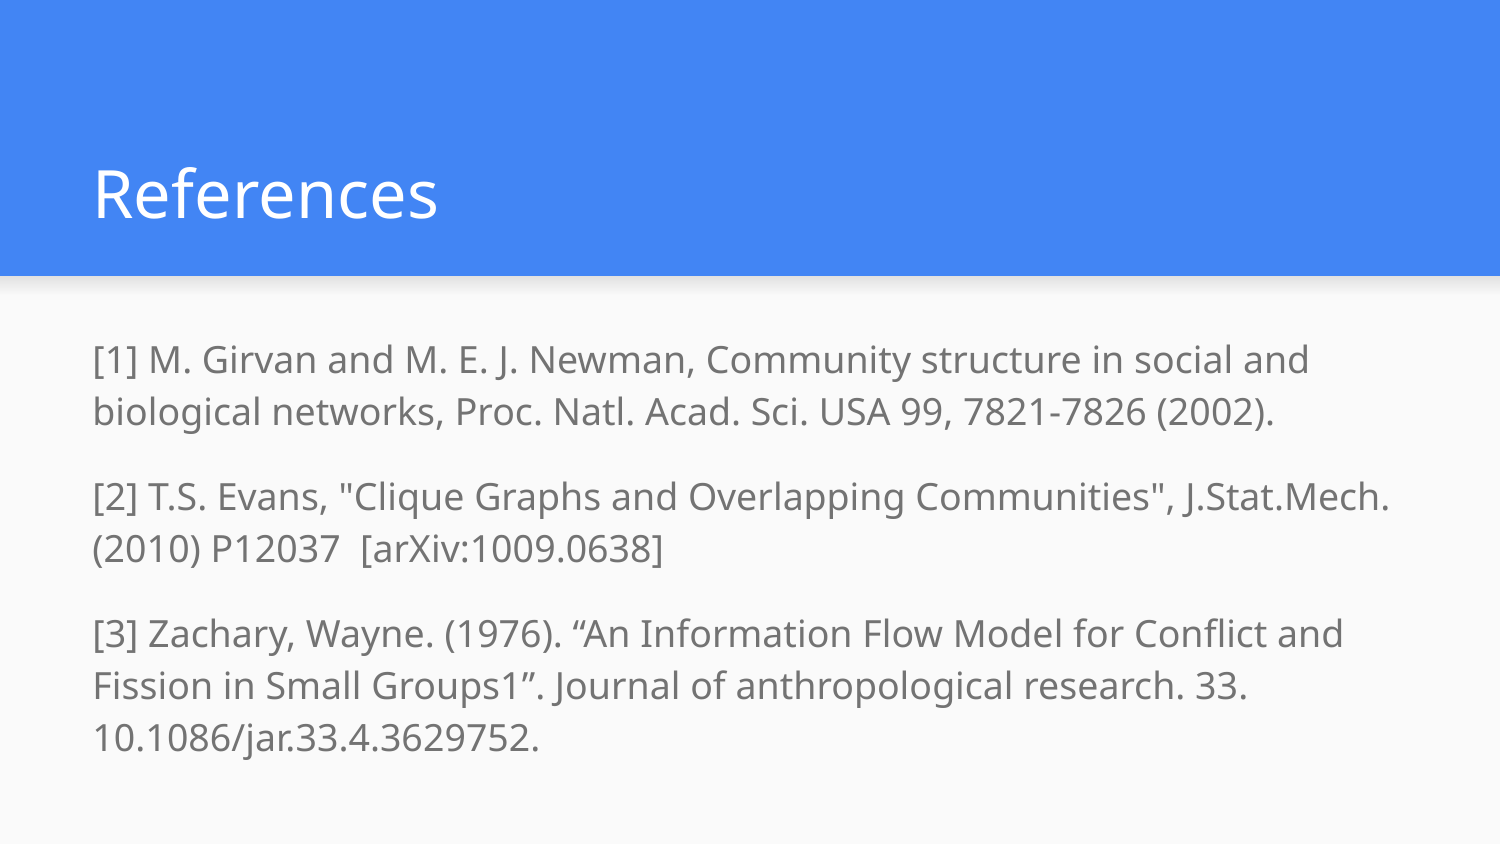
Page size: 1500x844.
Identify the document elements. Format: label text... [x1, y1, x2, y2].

list [1] M. Girvan and M. E. J. Newman, Community structure in social and biological networks, Proc. Natl. Acad. Sci. USA 99, 7821-7826 (2002). [2] T.S. Evans, "Clique Graphs and Overlapping Communities", J.Stat.Mech. (2010) P12037 [arXiv:1009.0638] [3] Zachary, Wayne. (1976). “An Information Flow Model for Conflict and Fission in Small Groups1”. Journal of anthropological research. 33. 10.1086/jar.33.4.3629752. [77, 314, 1427, 760]
title References [77, 121, 1427, 248]
